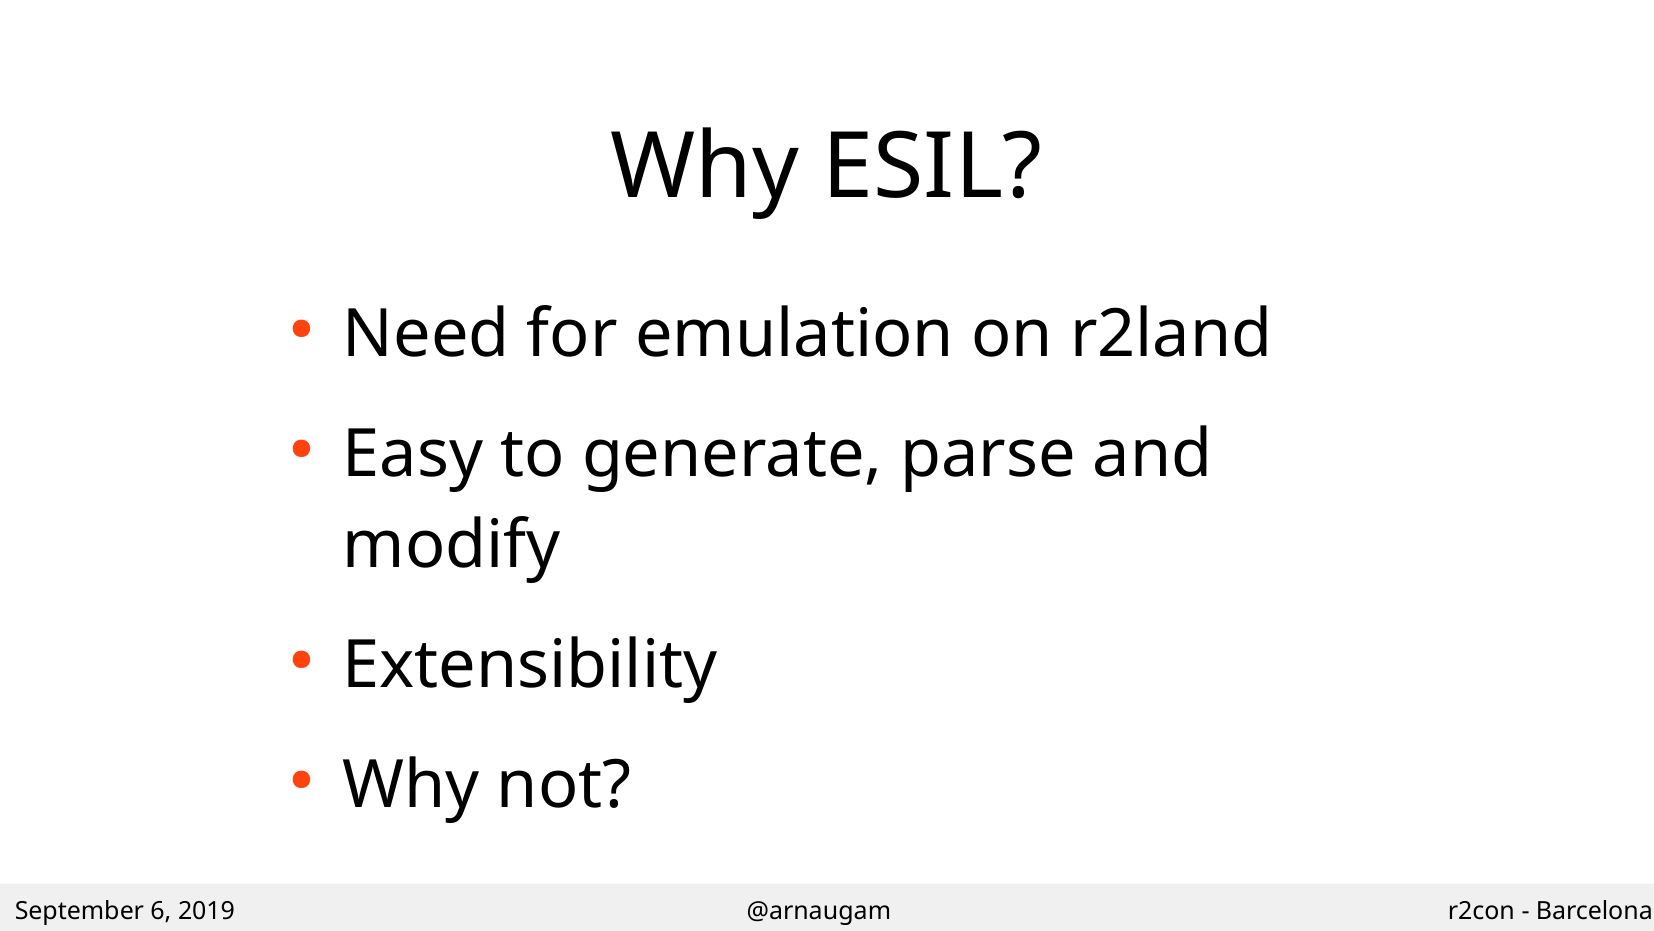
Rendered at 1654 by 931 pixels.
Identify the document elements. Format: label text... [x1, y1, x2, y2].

title Why ESIL? [82, 84, 1571, 240]
list Need for emulation on r2land Easy to generate, parse and modify Extensibility Why not? [271, 284, 1382, 631]
